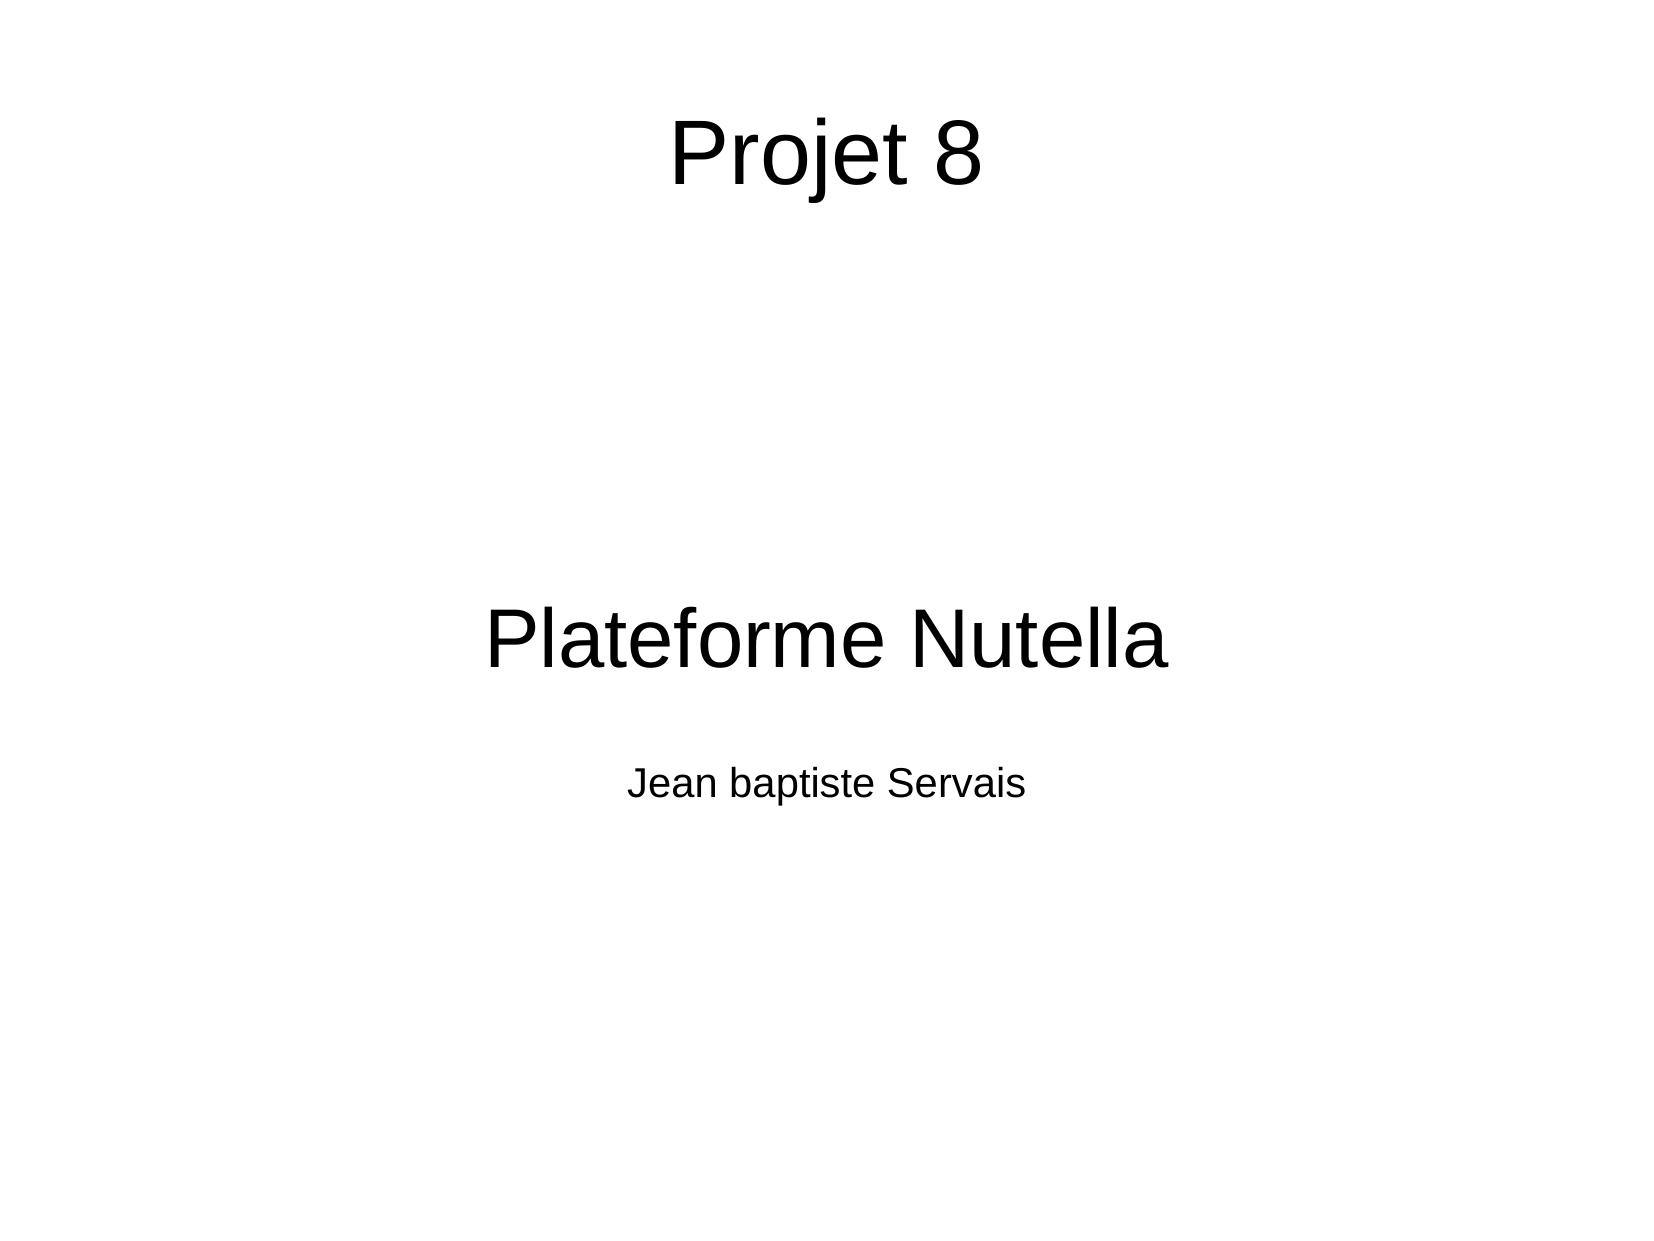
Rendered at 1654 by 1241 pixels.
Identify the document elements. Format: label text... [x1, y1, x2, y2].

subtitle Plateforme Nutella Jean baptiste Servais [82, 290, 1571, 1109]
title Projet 8 [82, 49, 1571, 257]
